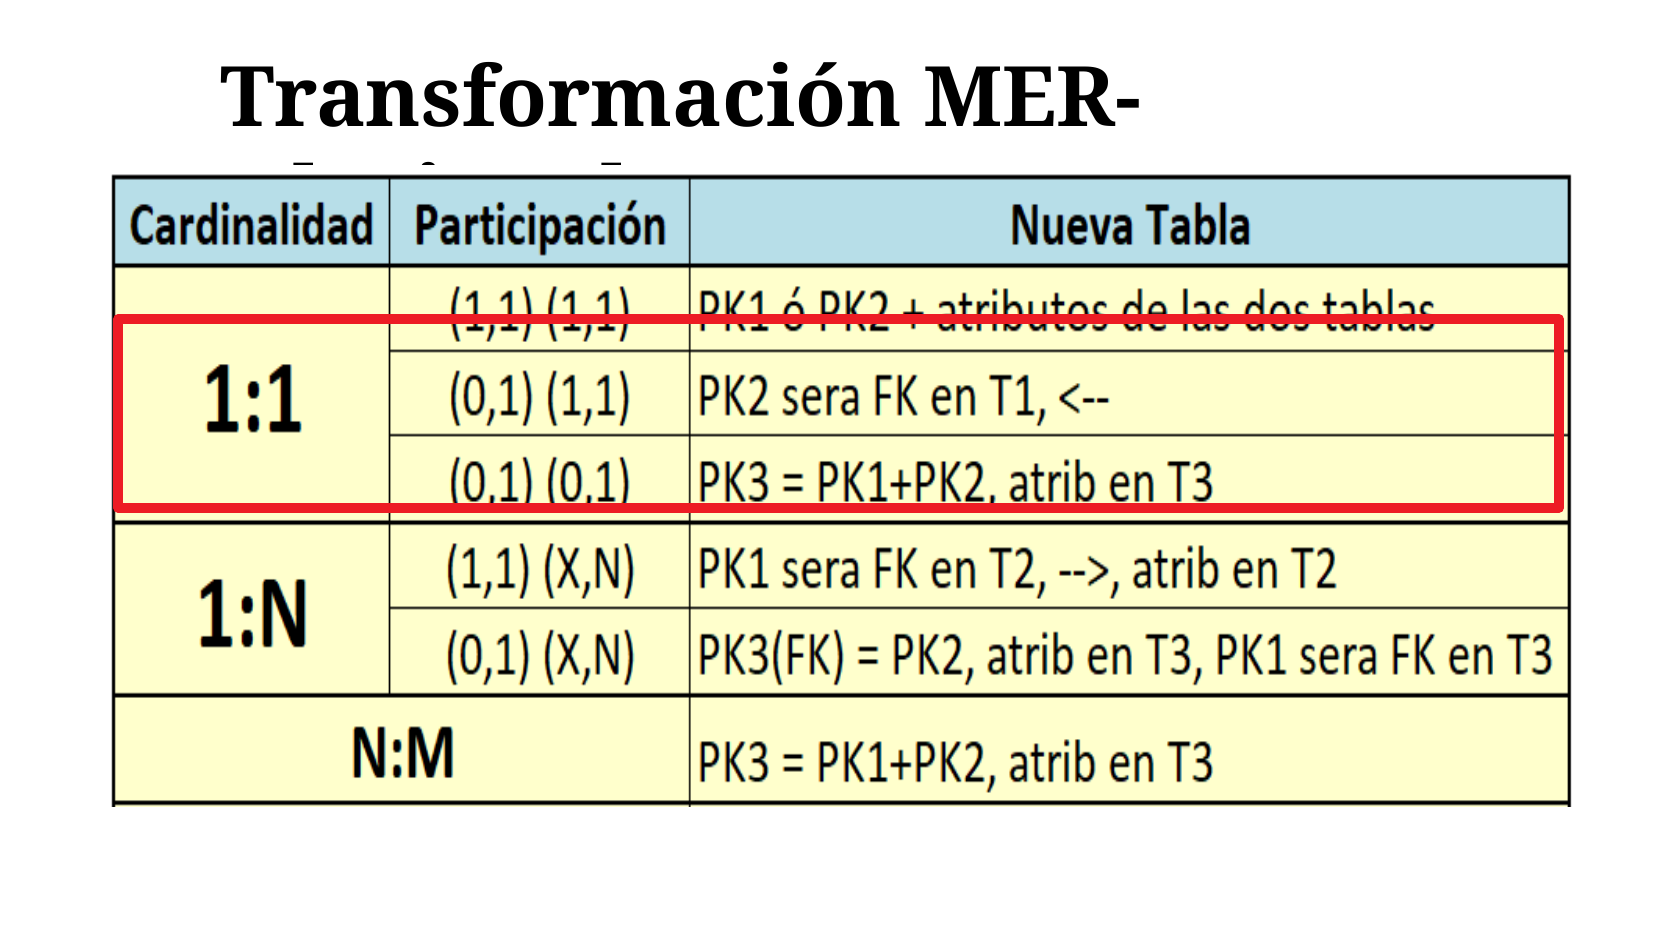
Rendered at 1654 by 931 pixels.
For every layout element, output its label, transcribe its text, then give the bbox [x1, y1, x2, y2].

text_box Transformación MER-Relacional [126, 35, 1571, 165]
picture [106, 165, 1579, 807]
